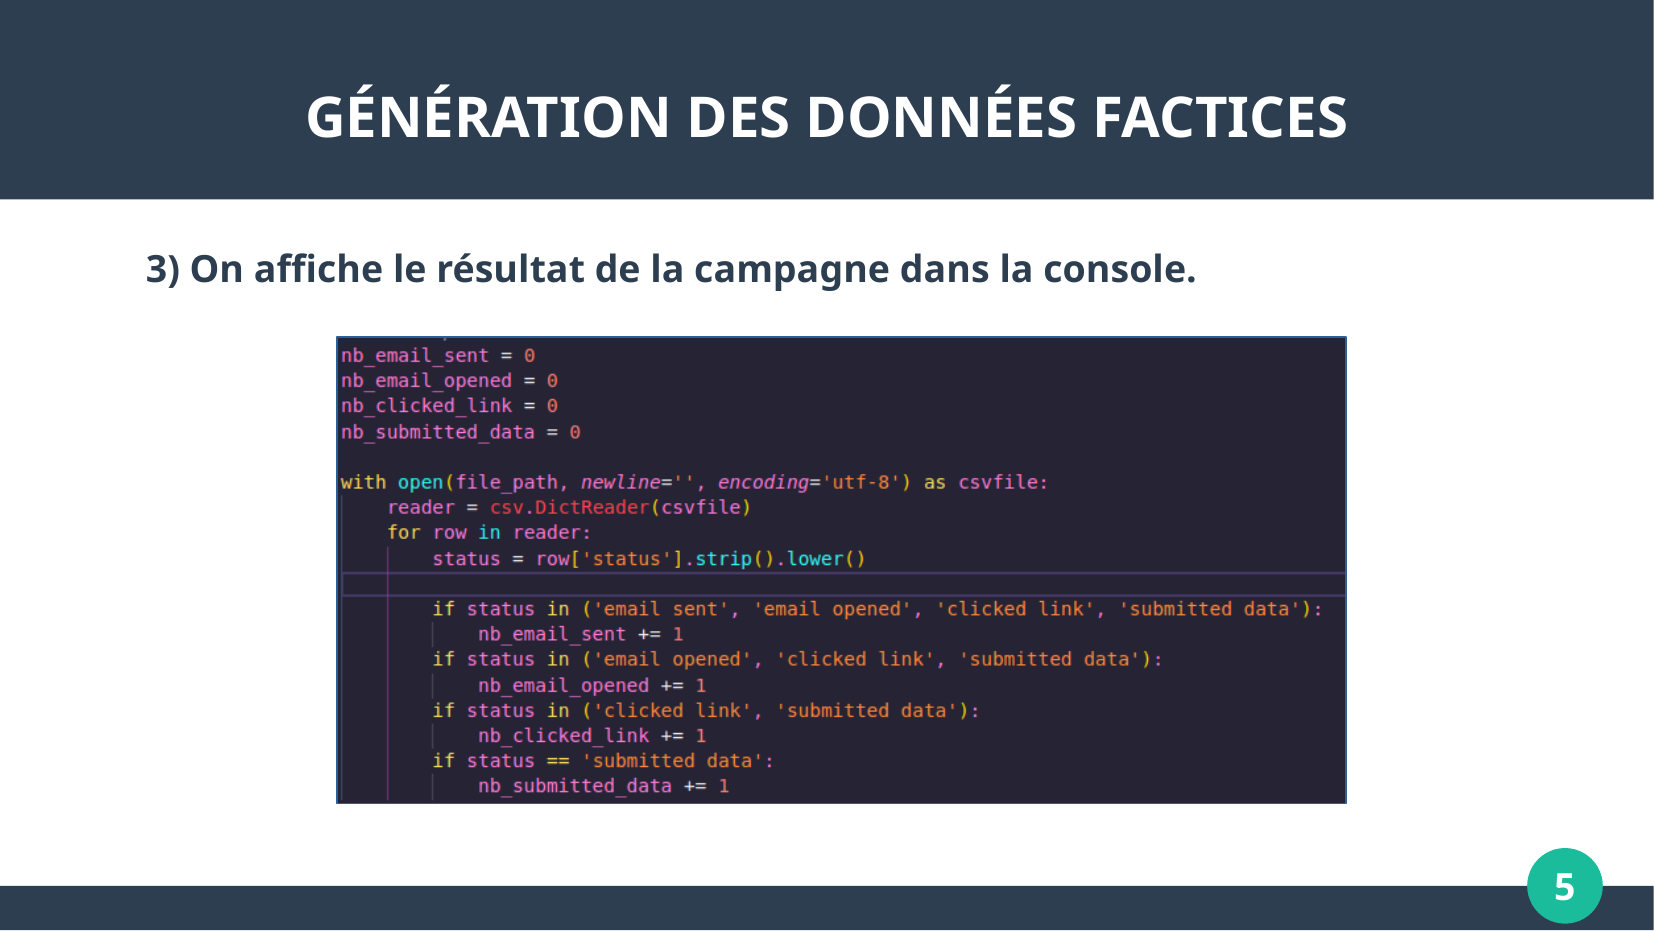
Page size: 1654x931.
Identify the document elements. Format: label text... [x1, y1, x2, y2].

picture [337, 337, 1346, 803]
list 3) On affiche le résultat de la campagne dans la console. [75, 242, 1611, 863]
title GÉNÉRATION DES DONNÉES FACTICES [59, 37, 1595, 155]
